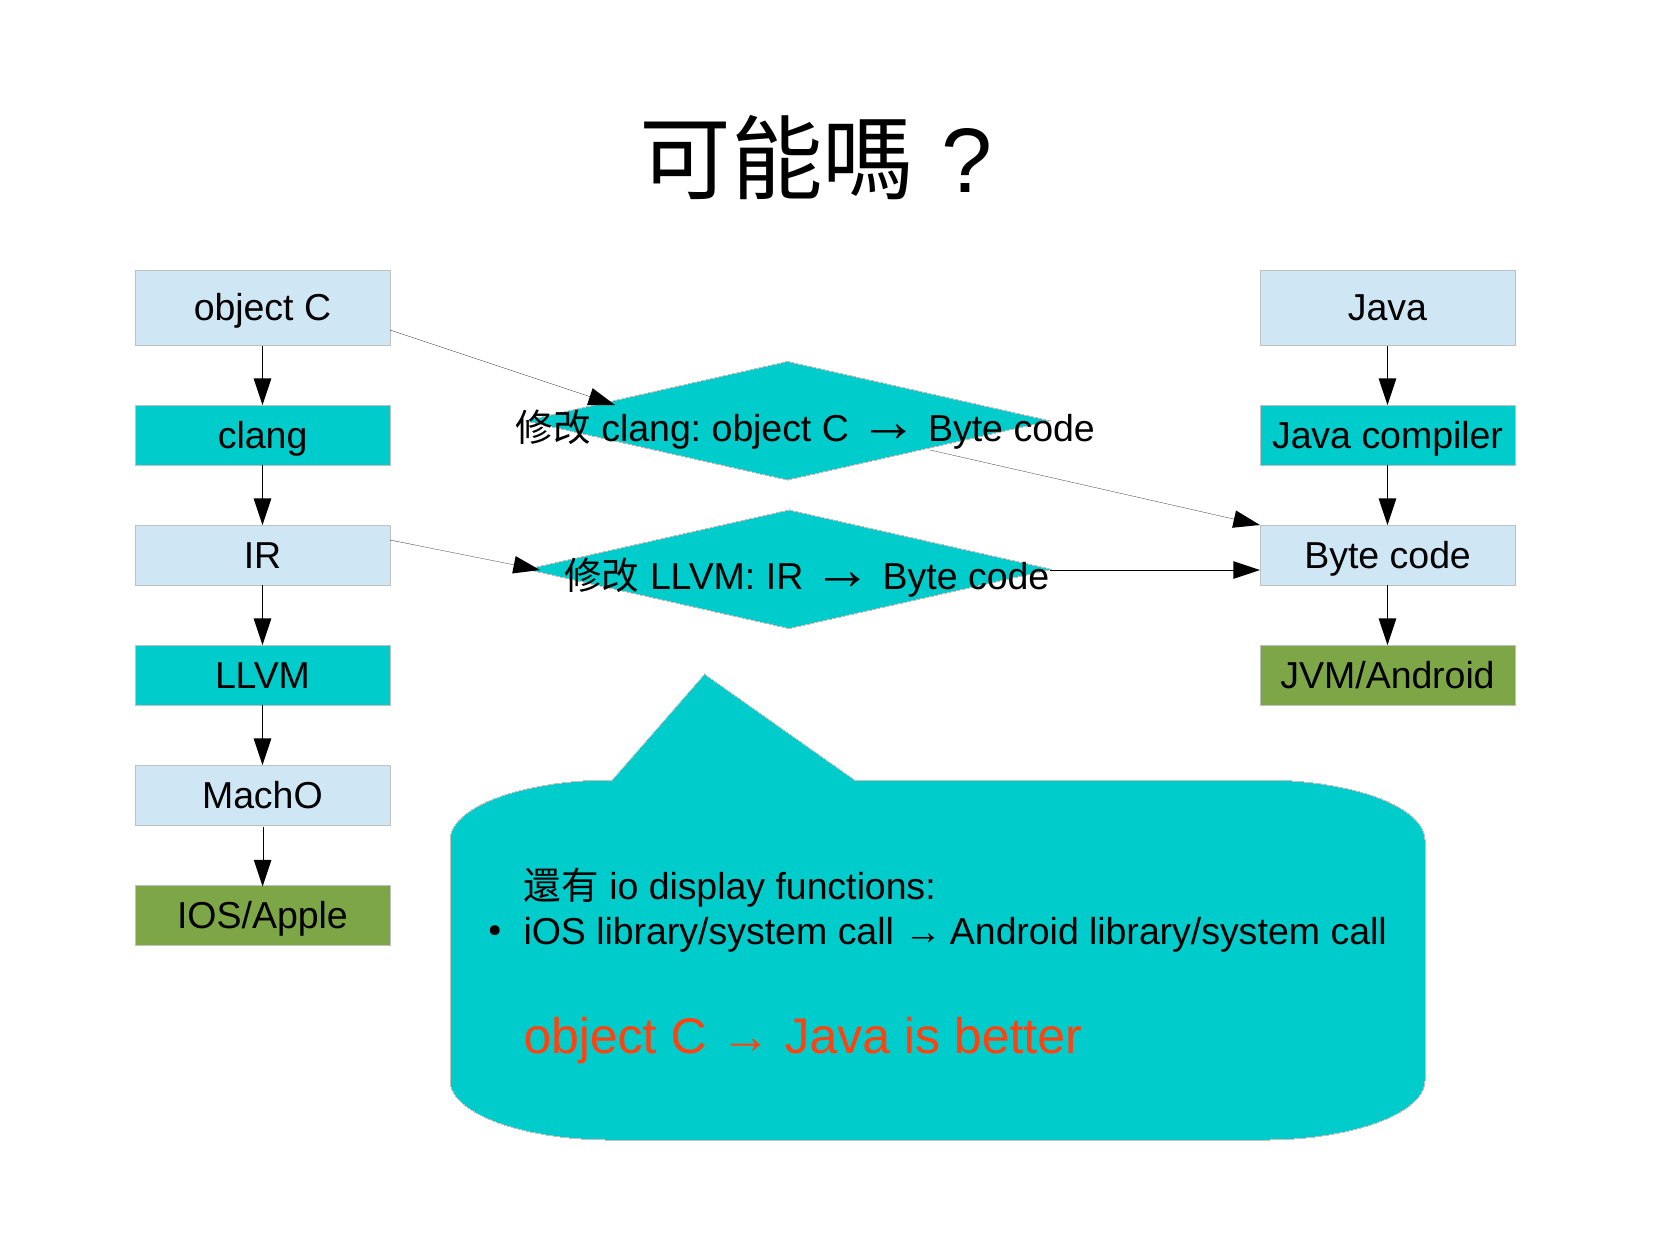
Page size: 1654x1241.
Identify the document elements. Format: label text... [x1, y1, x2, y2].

text_box IR [135, 525, 391, 586]
title 可能嗎? [71, 42, 1561, 264]
text_box 修改LLVM: IR → Byte code [534, 558, 573, 580]
text_box clang [135, 405, 391, 466]
text_box Java compiler [1260, 405, 1516, 466]
text_box object C [135, 270, 391, 346]
text_box Java [1260, 270, 1516, 346]
text_box 還有io display functions: iOS library/system call → Android library/system call object C → Java is better [450, 673, 1426, 1141]
text_box MachO [135, 765, 391, 826]
text_box JVM/Android [1260, 645, 1516, 706]
text_box Byte code [1260, 525, 1516, 586]
text_box 修改clang: object C → Byte code [563, 361, 1051, 481]
text_box IOS/Apple [135, 885, 391, 946]
text_box LLVM [135, 645, 391, 706]
text_box 修改LLVM: IR → Byte code [572, 509, 1022, 629]
